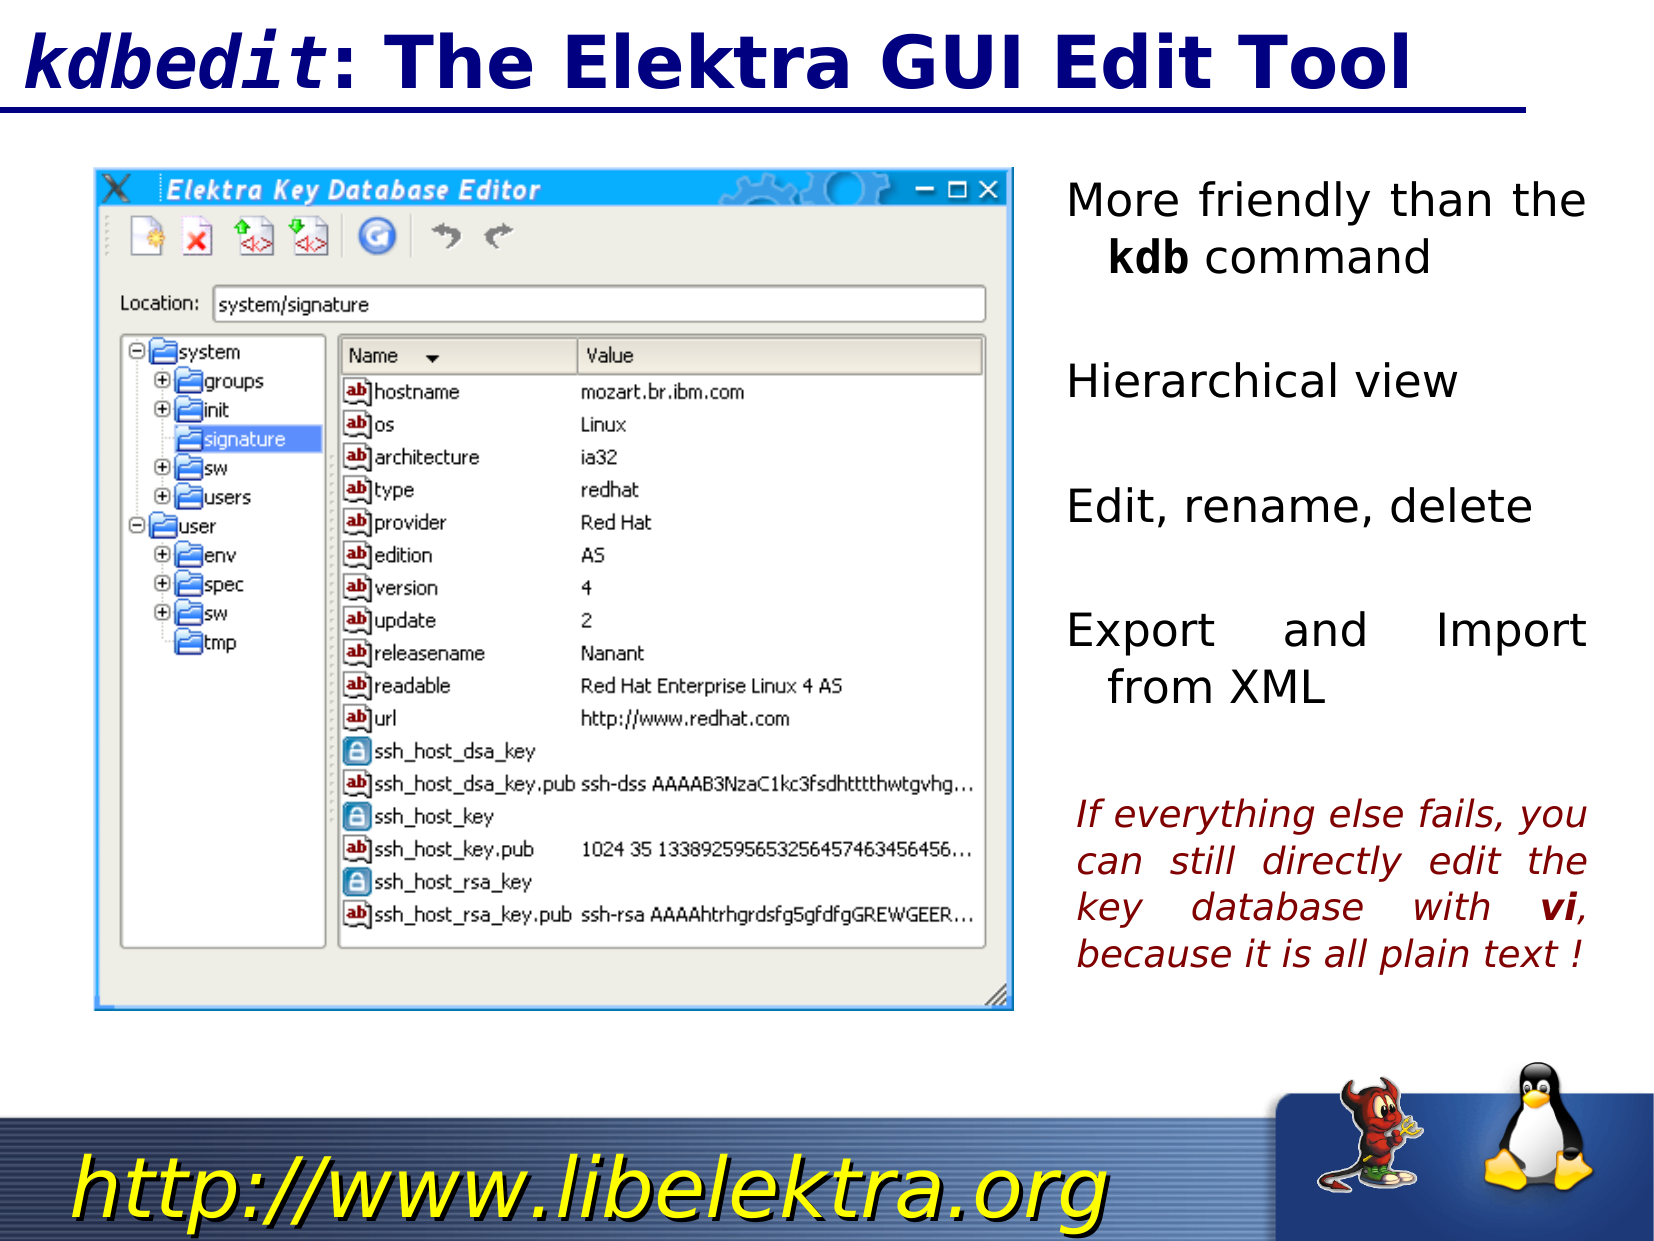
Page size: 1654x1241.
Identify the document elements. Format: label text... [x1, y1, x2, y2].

text_box kdbedit: The Elektra GUI Edit Tool [22, 14, 1611, 111]
picture [93, 167, 1012, 1011]
text_box If everything else fails, you can still directly edit the key database with vi, because it is all plain text ! [1076, 789, 1589, 999]
list More friendly than the kdb command Hierarchical view Edit, rename, delete Export and Import from XML [1050, 162, 1603, 718]
picture [0, 1061, 1654, 1241]
